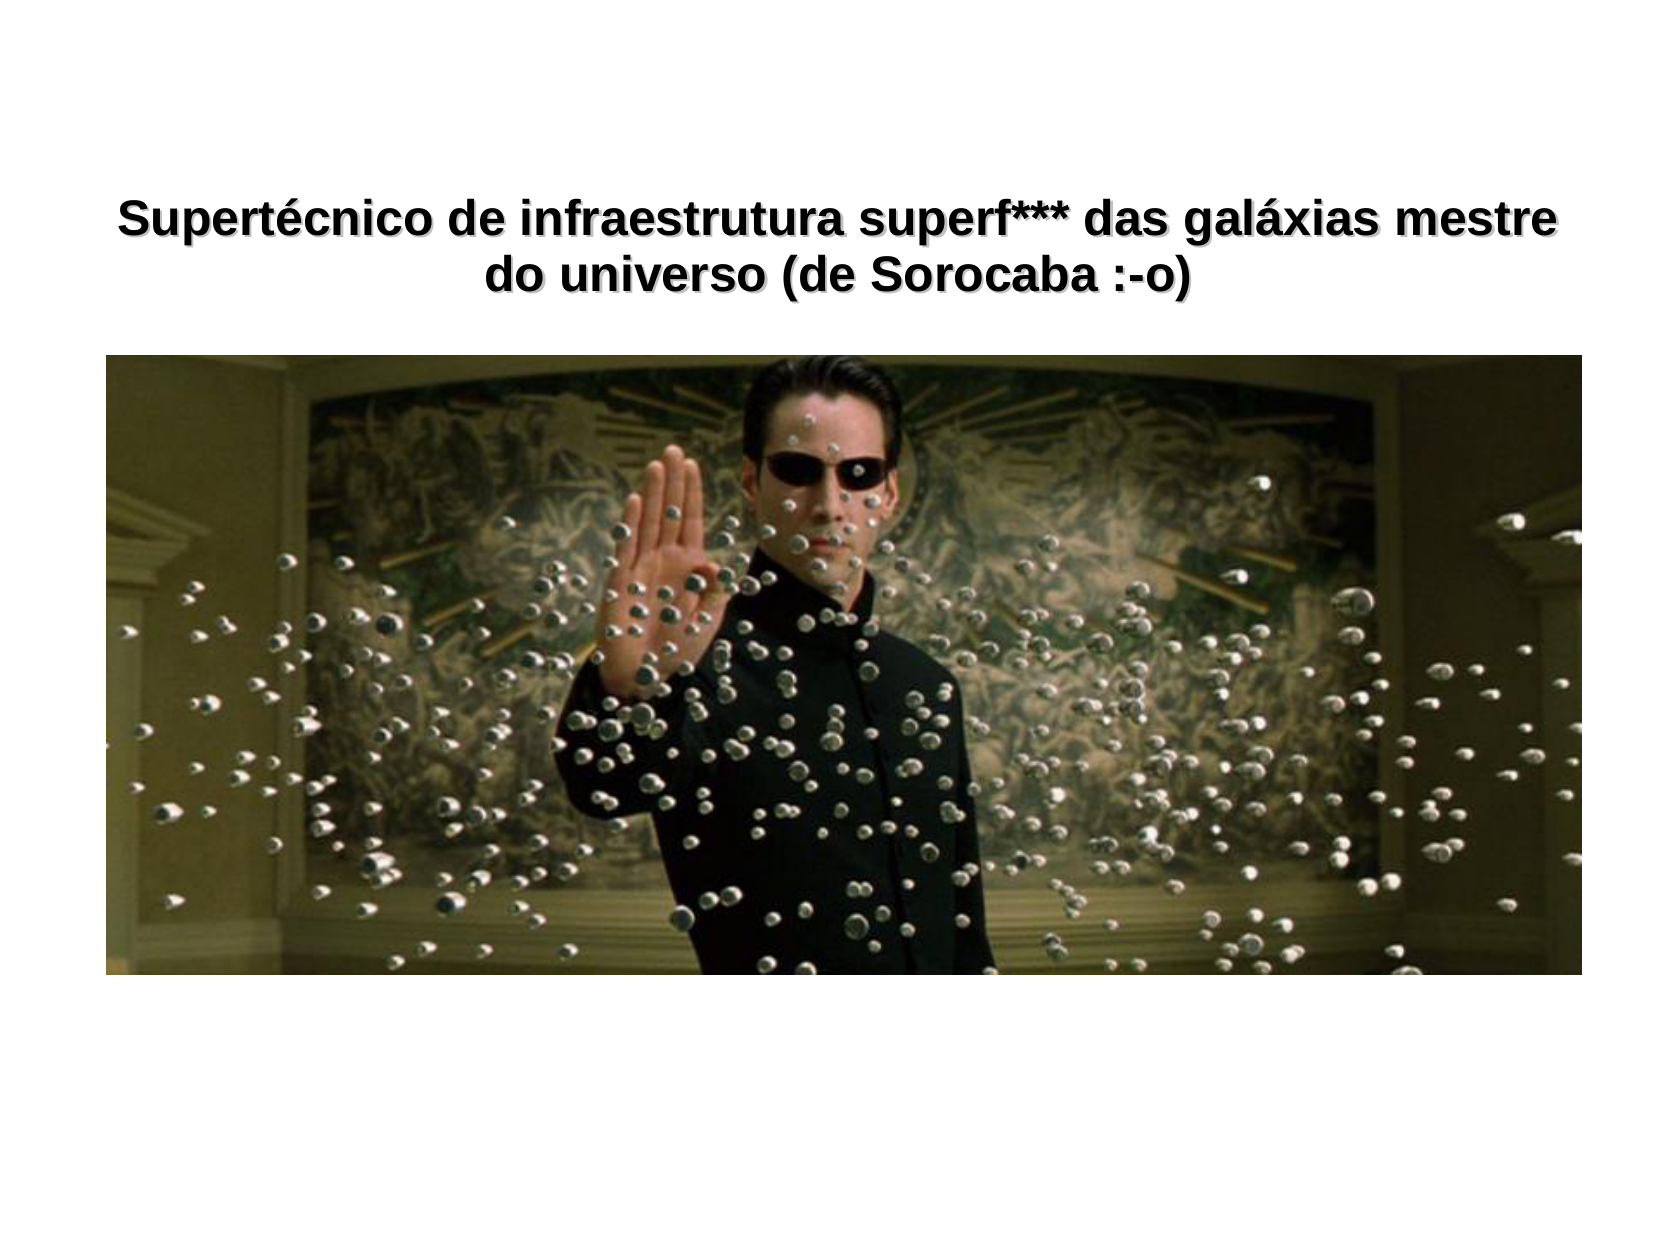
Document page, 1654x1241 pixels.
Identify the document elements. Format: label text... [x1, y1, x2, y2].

picture [106, 355, 1582, 975]
text_box Supertécnico de infraestrutura superf*** das galáxias mestre do universo (de Sorocaba :-o) [94, 183, 1583, 310]
